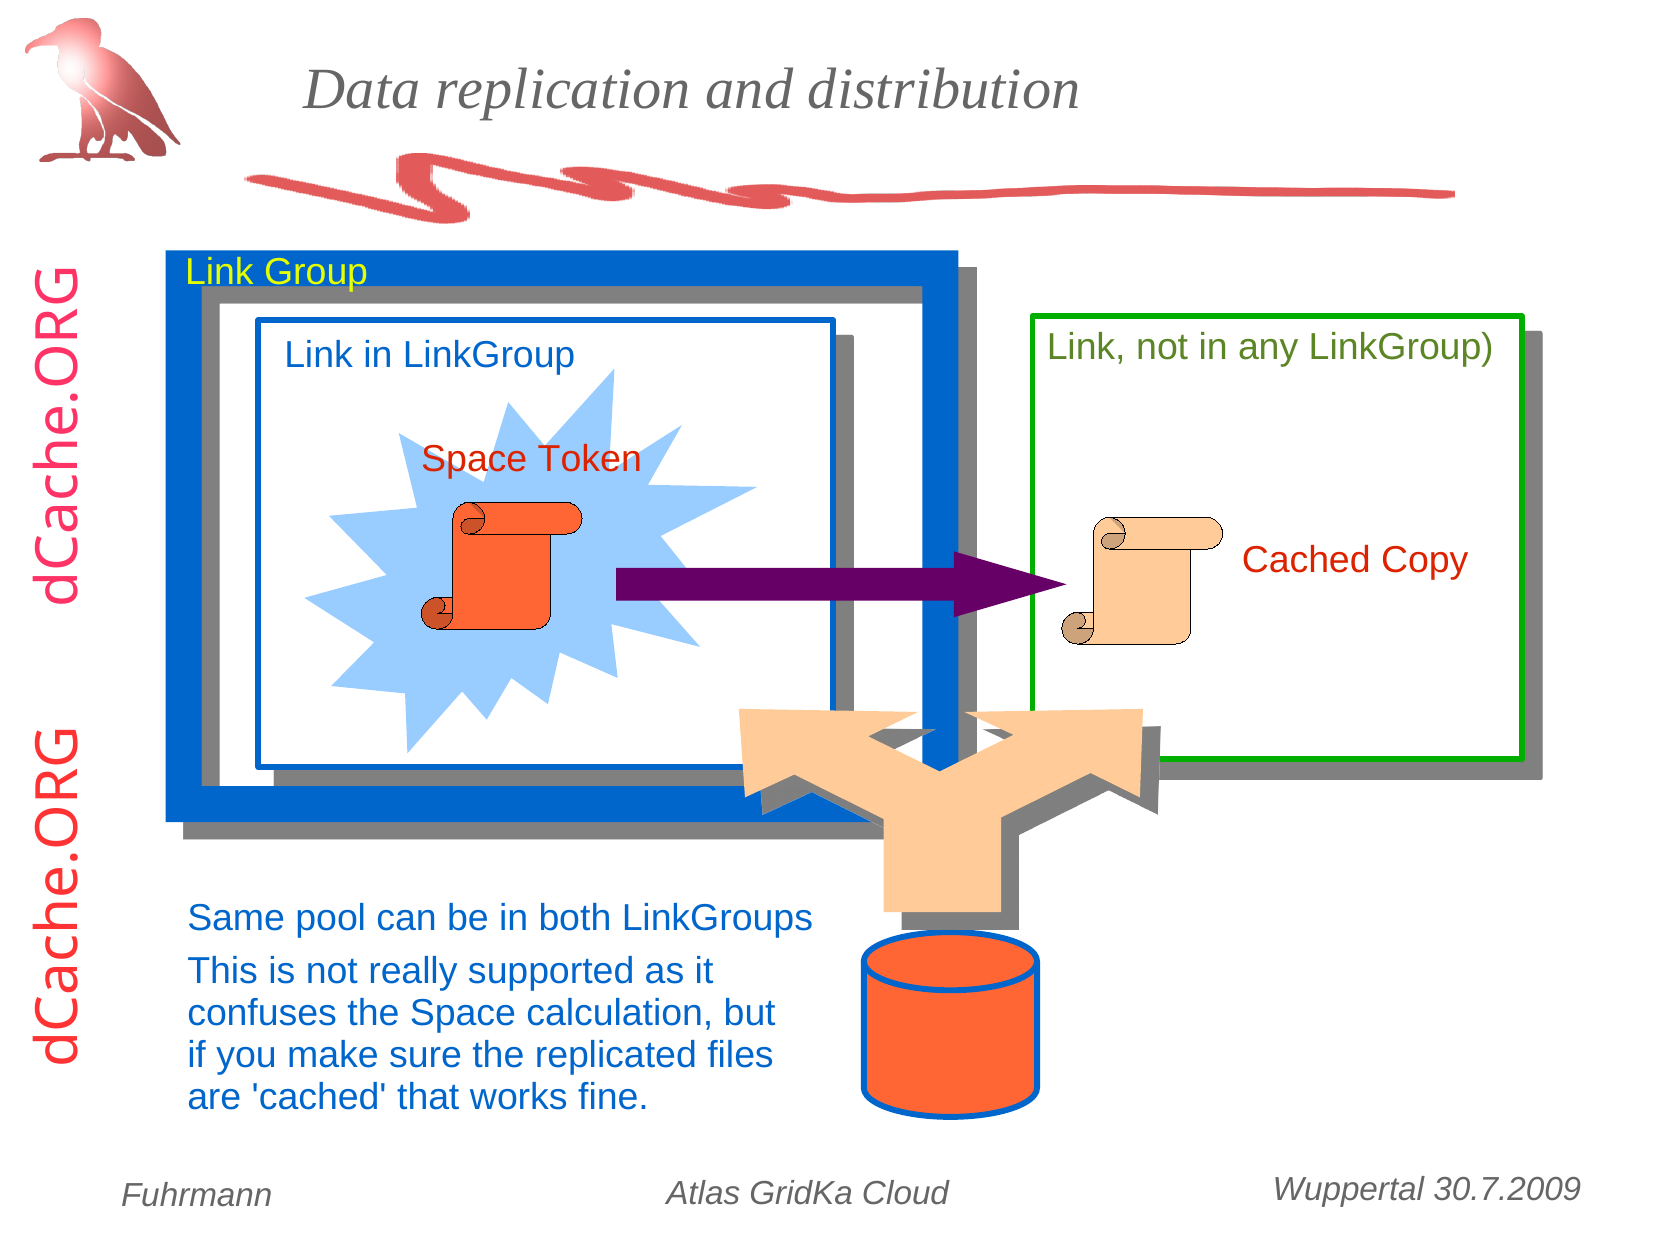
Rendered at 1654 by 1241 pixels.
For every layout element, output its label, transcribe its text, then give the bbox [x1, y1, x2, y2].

text_box This is not really supported as it confuses the Space calculation, but if you make sure the replicated files are 'cached' that works fine. [172, 942, 799, 1141]
text_box Link in LinkGroup [269, 326, 591, 385]
text_box Cached Copy [1227, 530, 1484, 589]
text_box Data replication and distribution [289, 49, 1094, 132]
text_box [863, 932, 1038, 1117]
text_box Link, not in any LinkGroup) [1032, 317, 1510, 376]
text_box Space Token [406, 430, 653, 489]
text_box Link Group [170, 242, 384, 302]
text_box Same pool can be in both LinkGroups [172, 889, 829, 948]
text_box [165, 250, 1522, 913]
